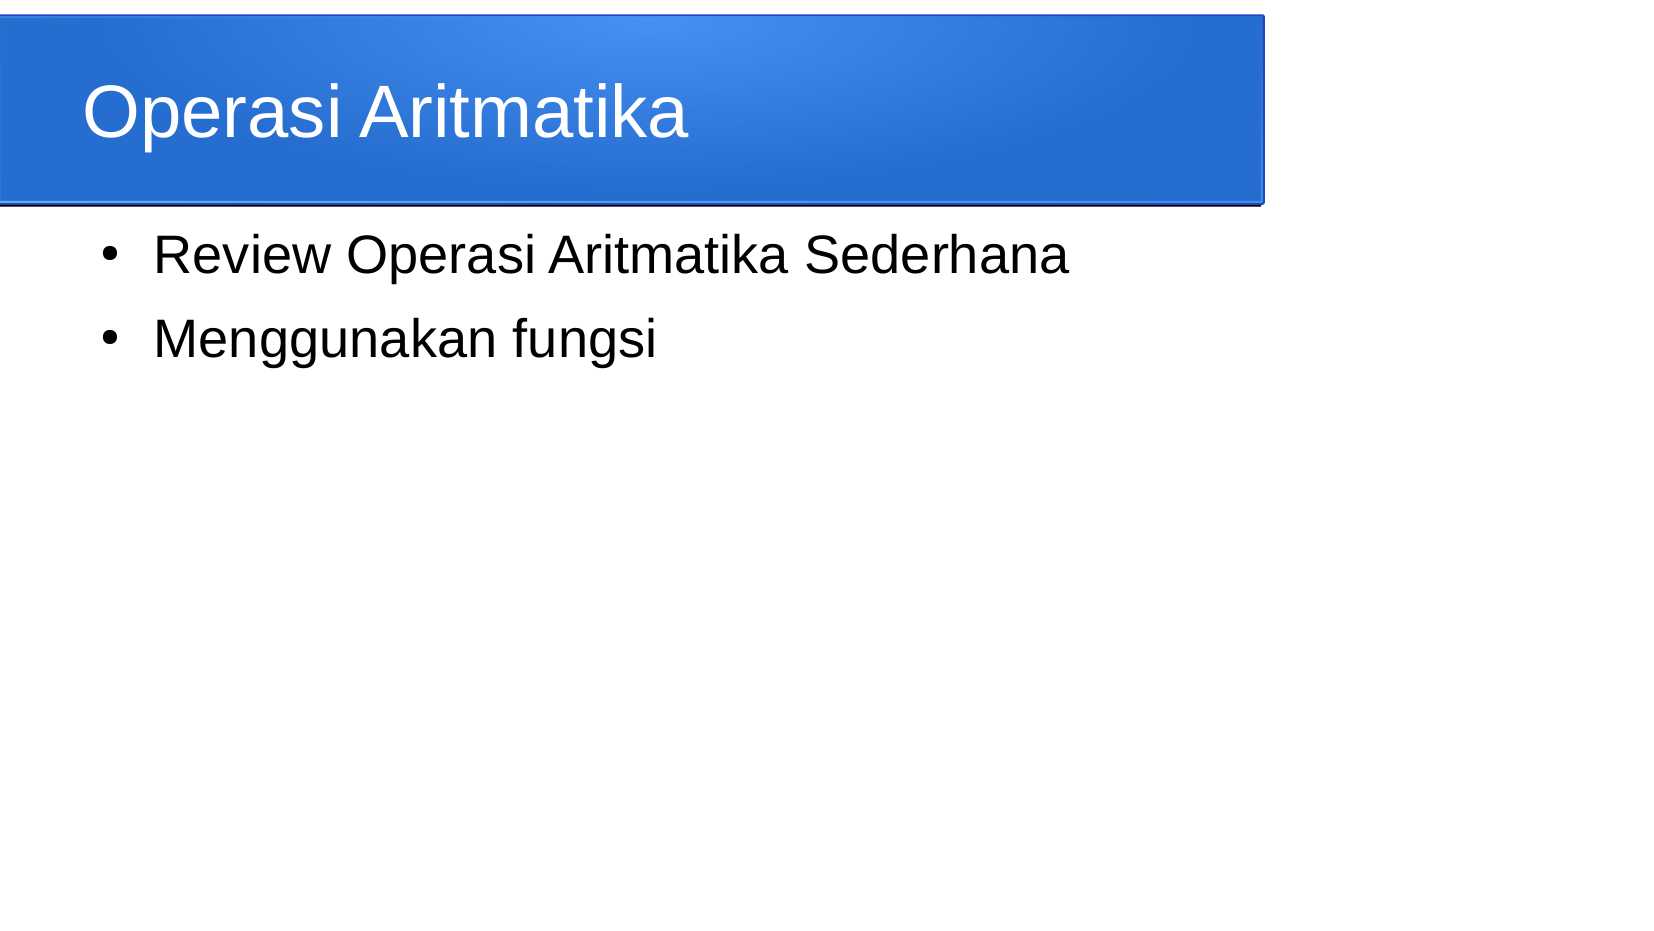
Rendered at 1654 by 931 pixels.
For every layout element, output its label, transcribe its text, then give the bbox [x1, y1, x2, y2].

title Operasi Aritmatika [82, 35, 1235, 189]
list Review Operasi Aritmatika Sederhana Menggunakan fungsi [82, 224, 1571, 764]
